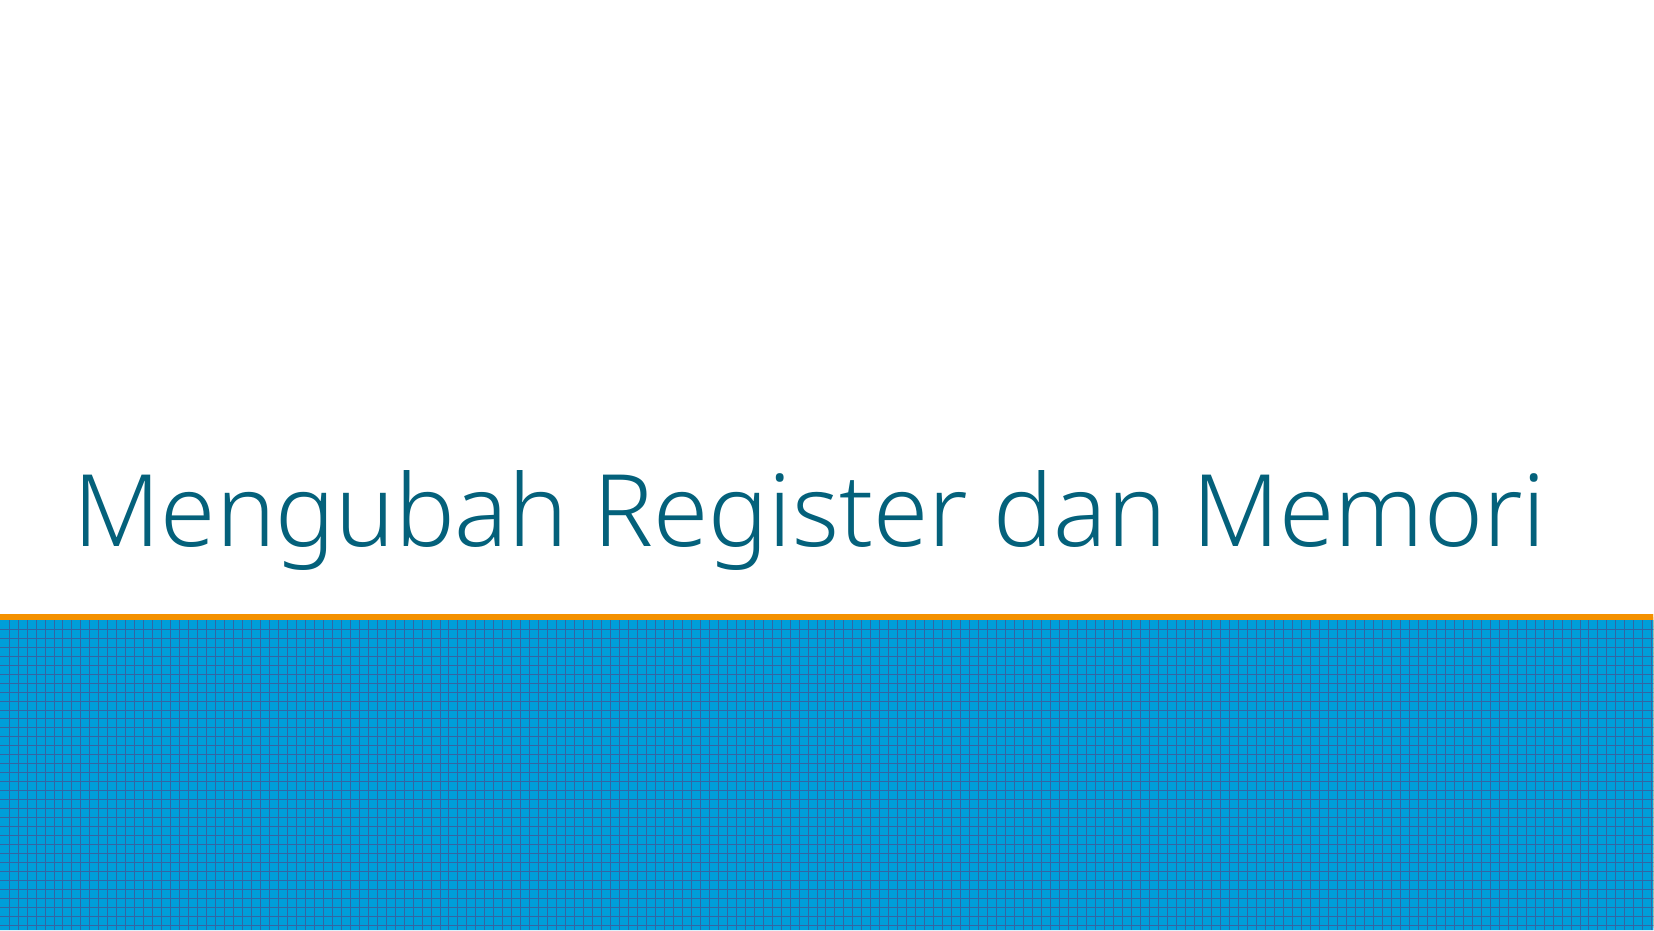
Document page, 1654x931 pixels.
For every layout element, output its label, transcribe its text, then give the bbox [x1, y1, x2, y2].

title Mengubah Register dan Memori [73, 44, 1551, 576]
